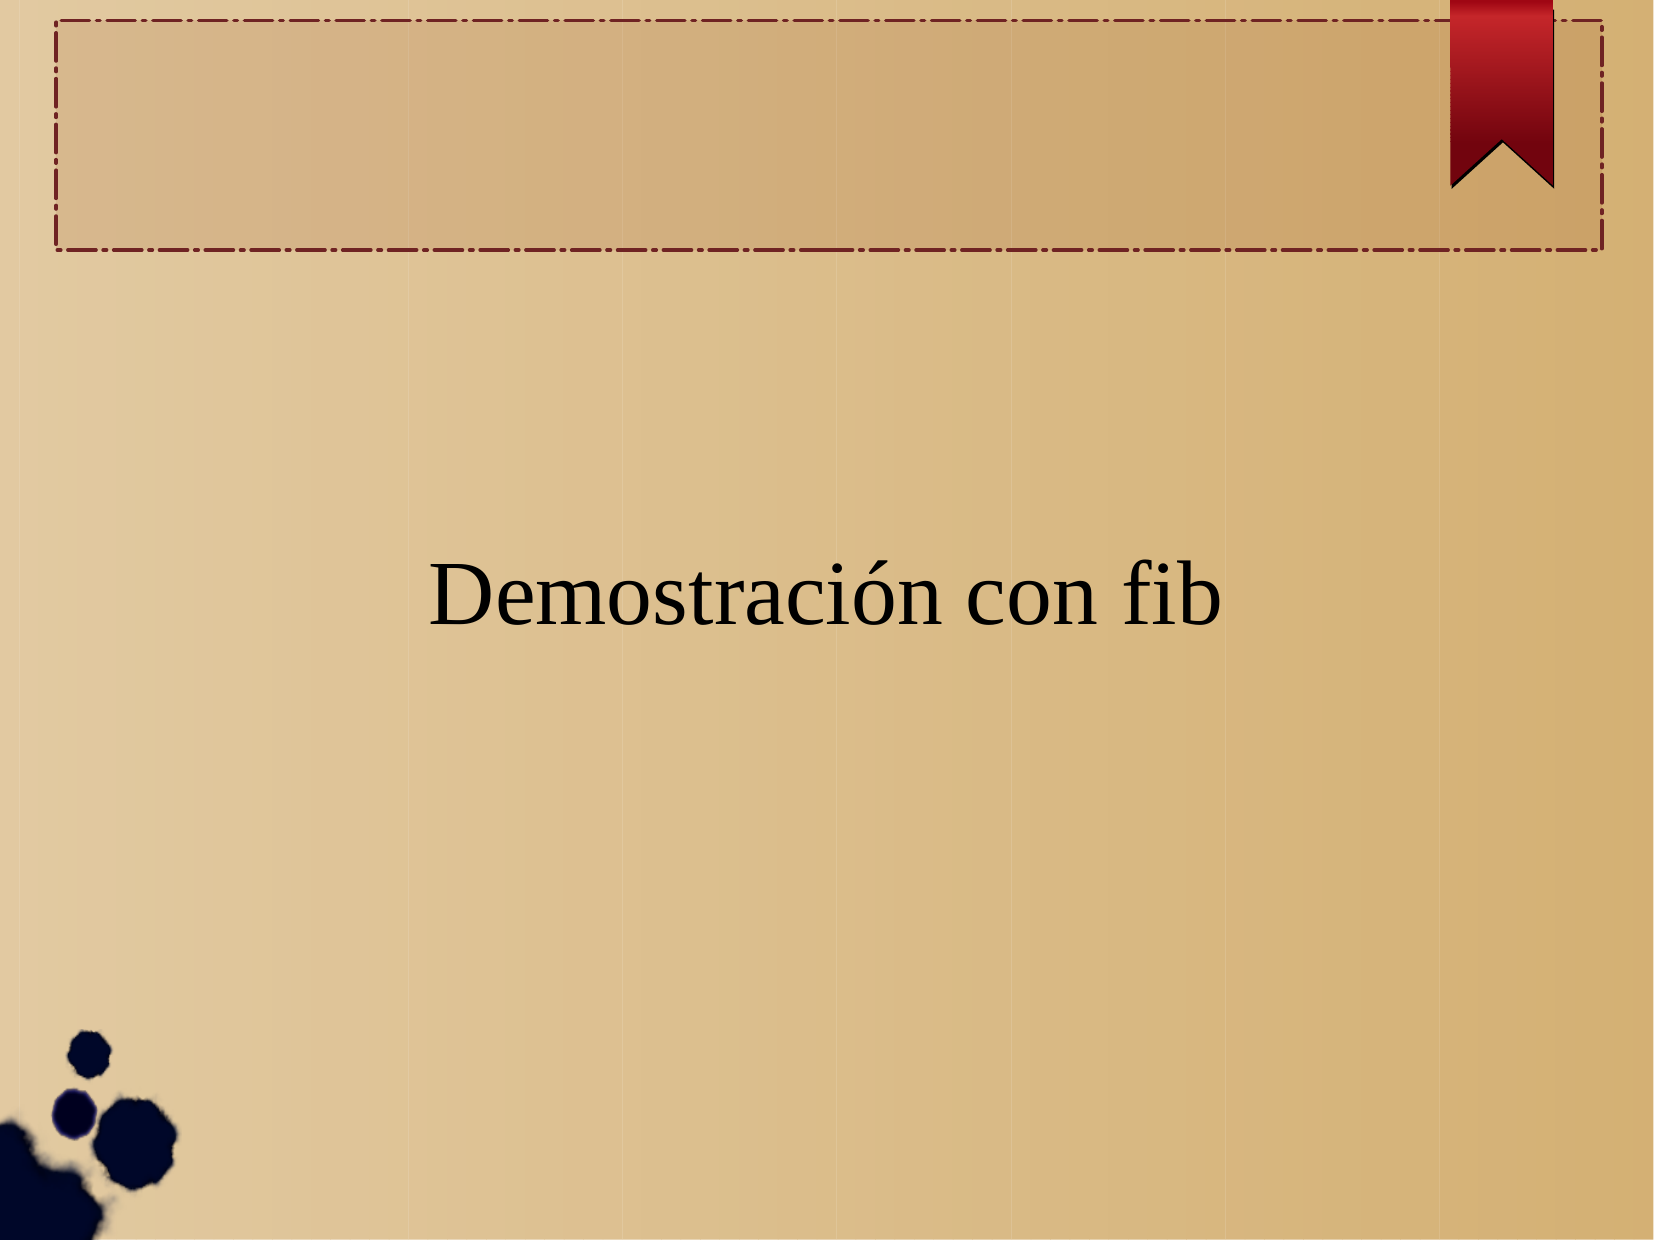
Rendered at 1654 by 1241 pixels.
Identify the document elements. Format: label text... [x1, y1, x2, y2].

title Demostración con fib [82, 489, 1571, 697]
